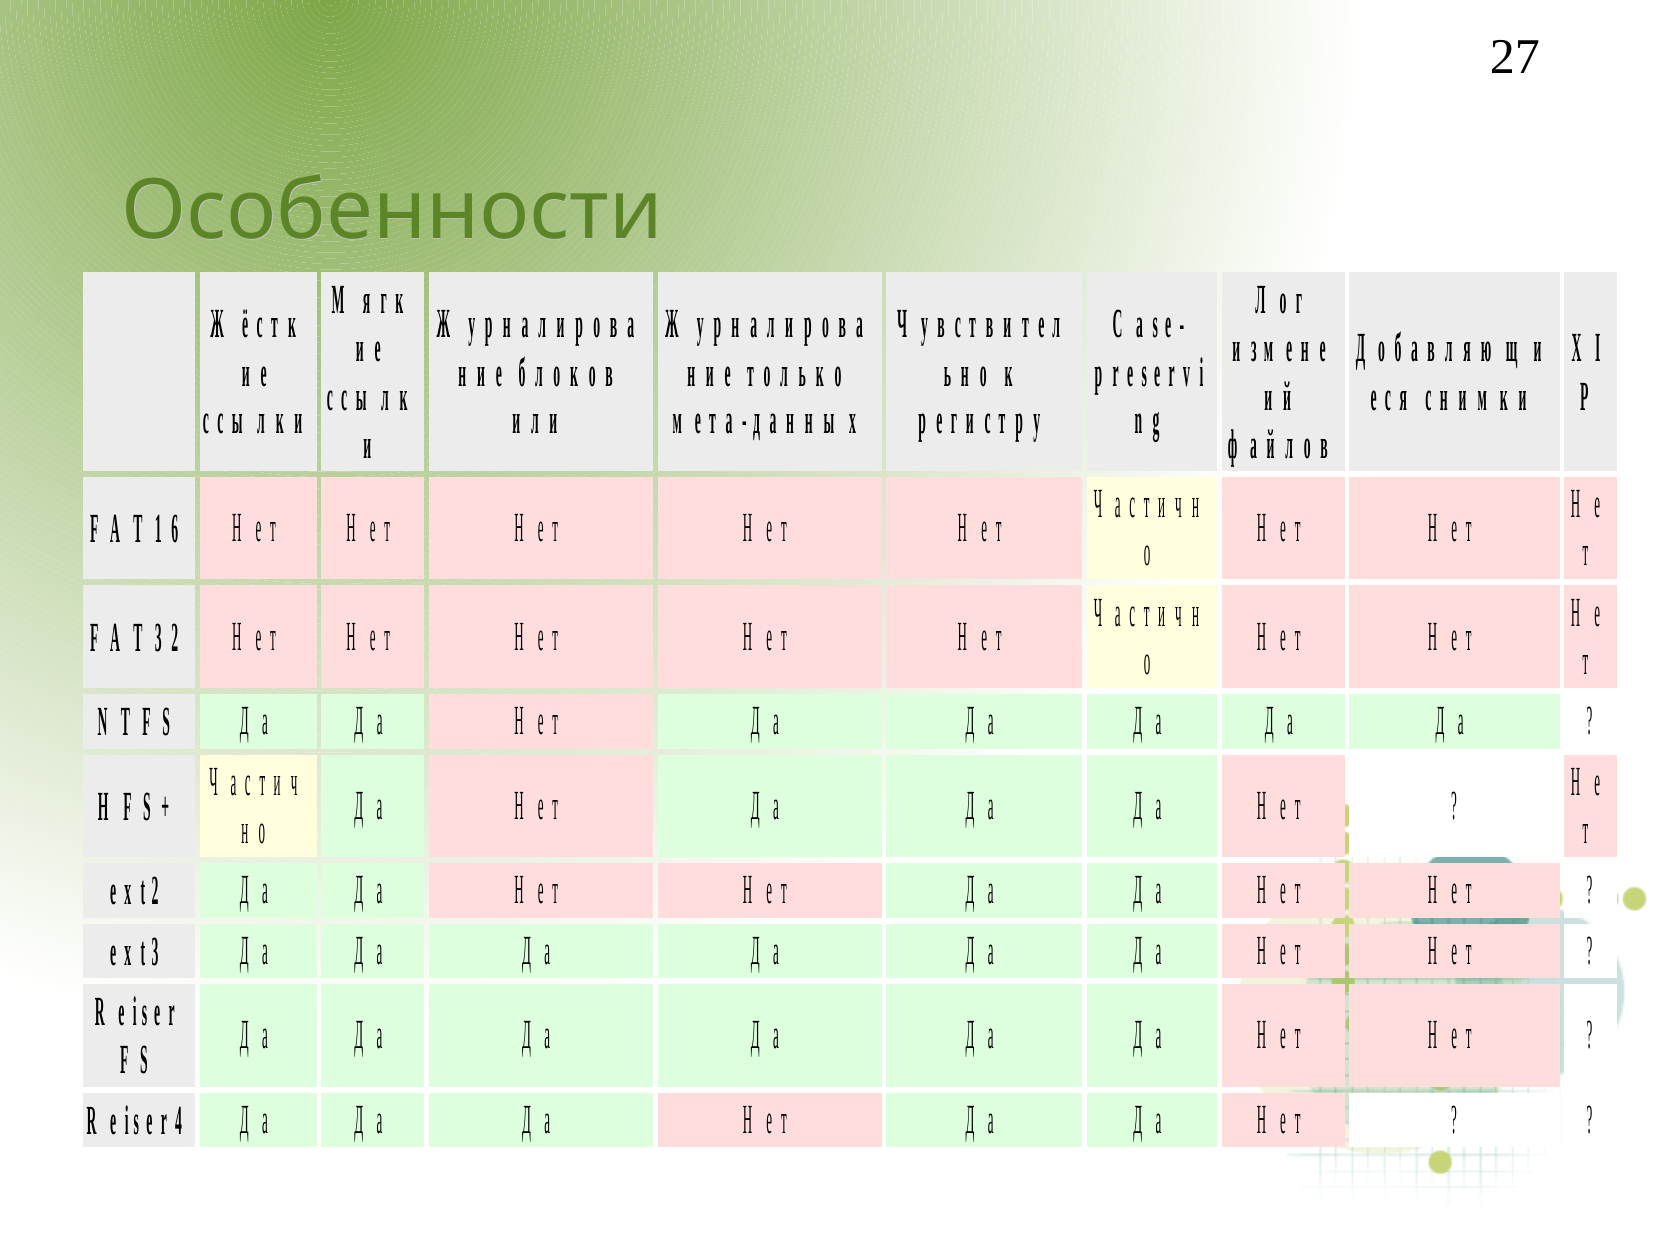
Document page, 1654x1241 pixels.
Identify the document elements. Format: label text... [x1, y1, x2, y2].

picture [76, 265, 1654, 1211]
title Особенности [121, 102, 1534, 265]
text_box <номер> [1500, 29, 1654, 89]
